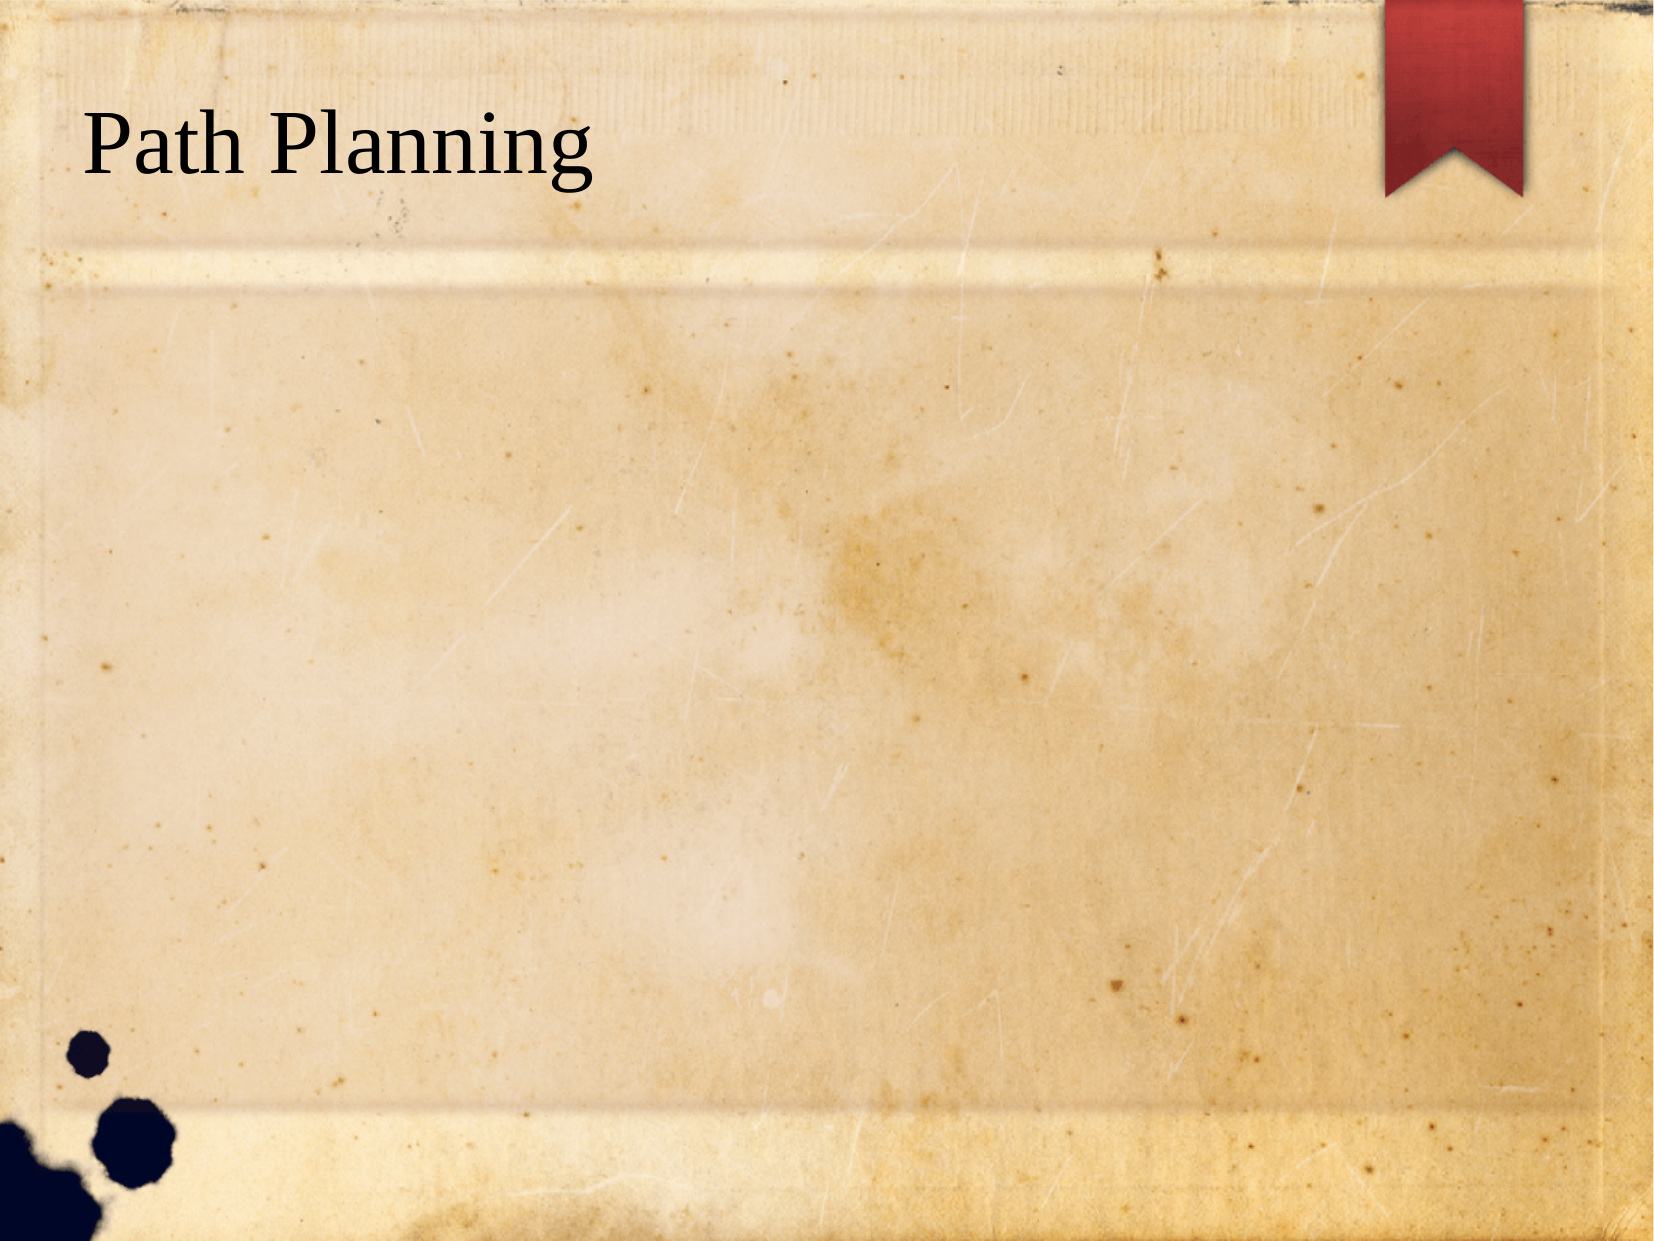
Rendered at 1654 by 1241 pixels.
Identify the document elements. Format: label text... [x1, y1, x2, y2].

title Path Planning [82, 49, 1347, 237]
picture [0, 0, 1654, 1241]
